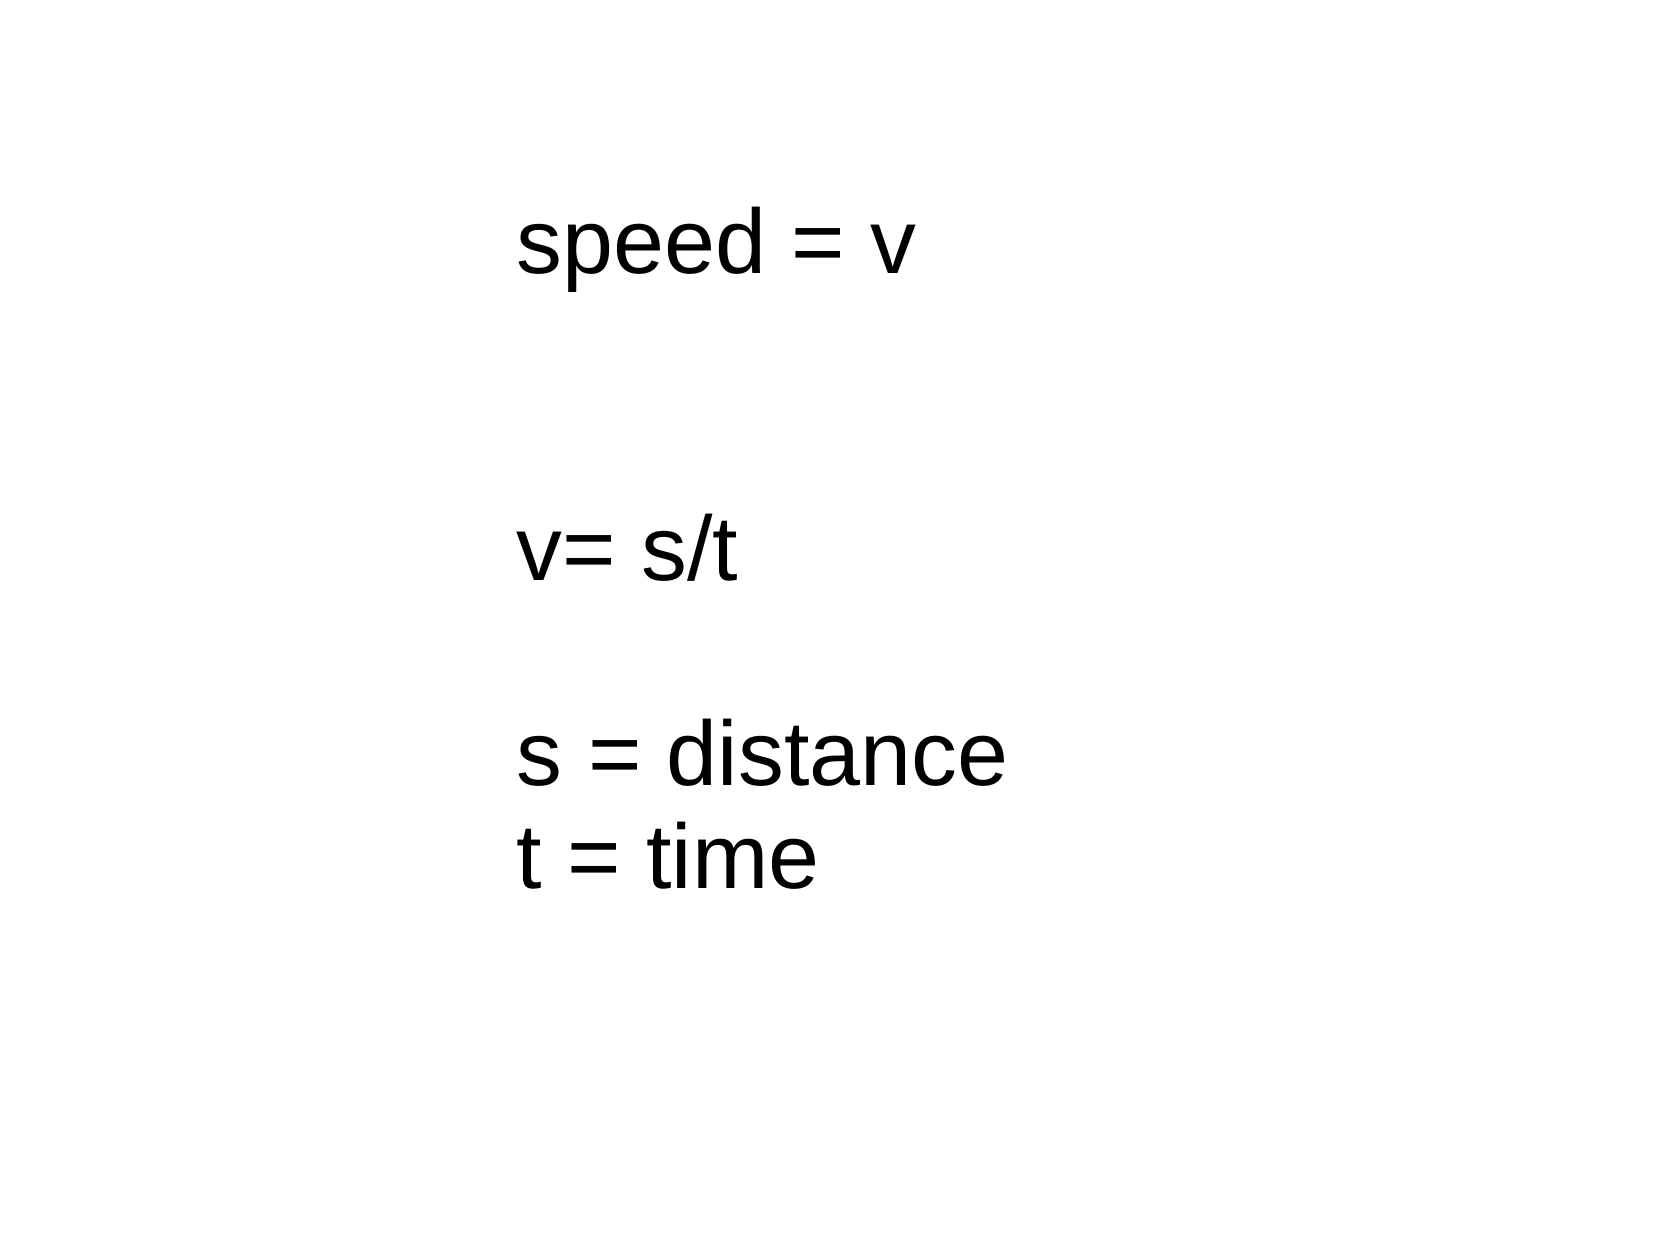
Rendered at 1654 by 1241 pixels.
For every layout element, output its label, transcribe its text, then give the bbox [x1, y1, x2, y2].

text_box speed = v v= s/t s = distance t = time [501, 182, 1104, 947]
